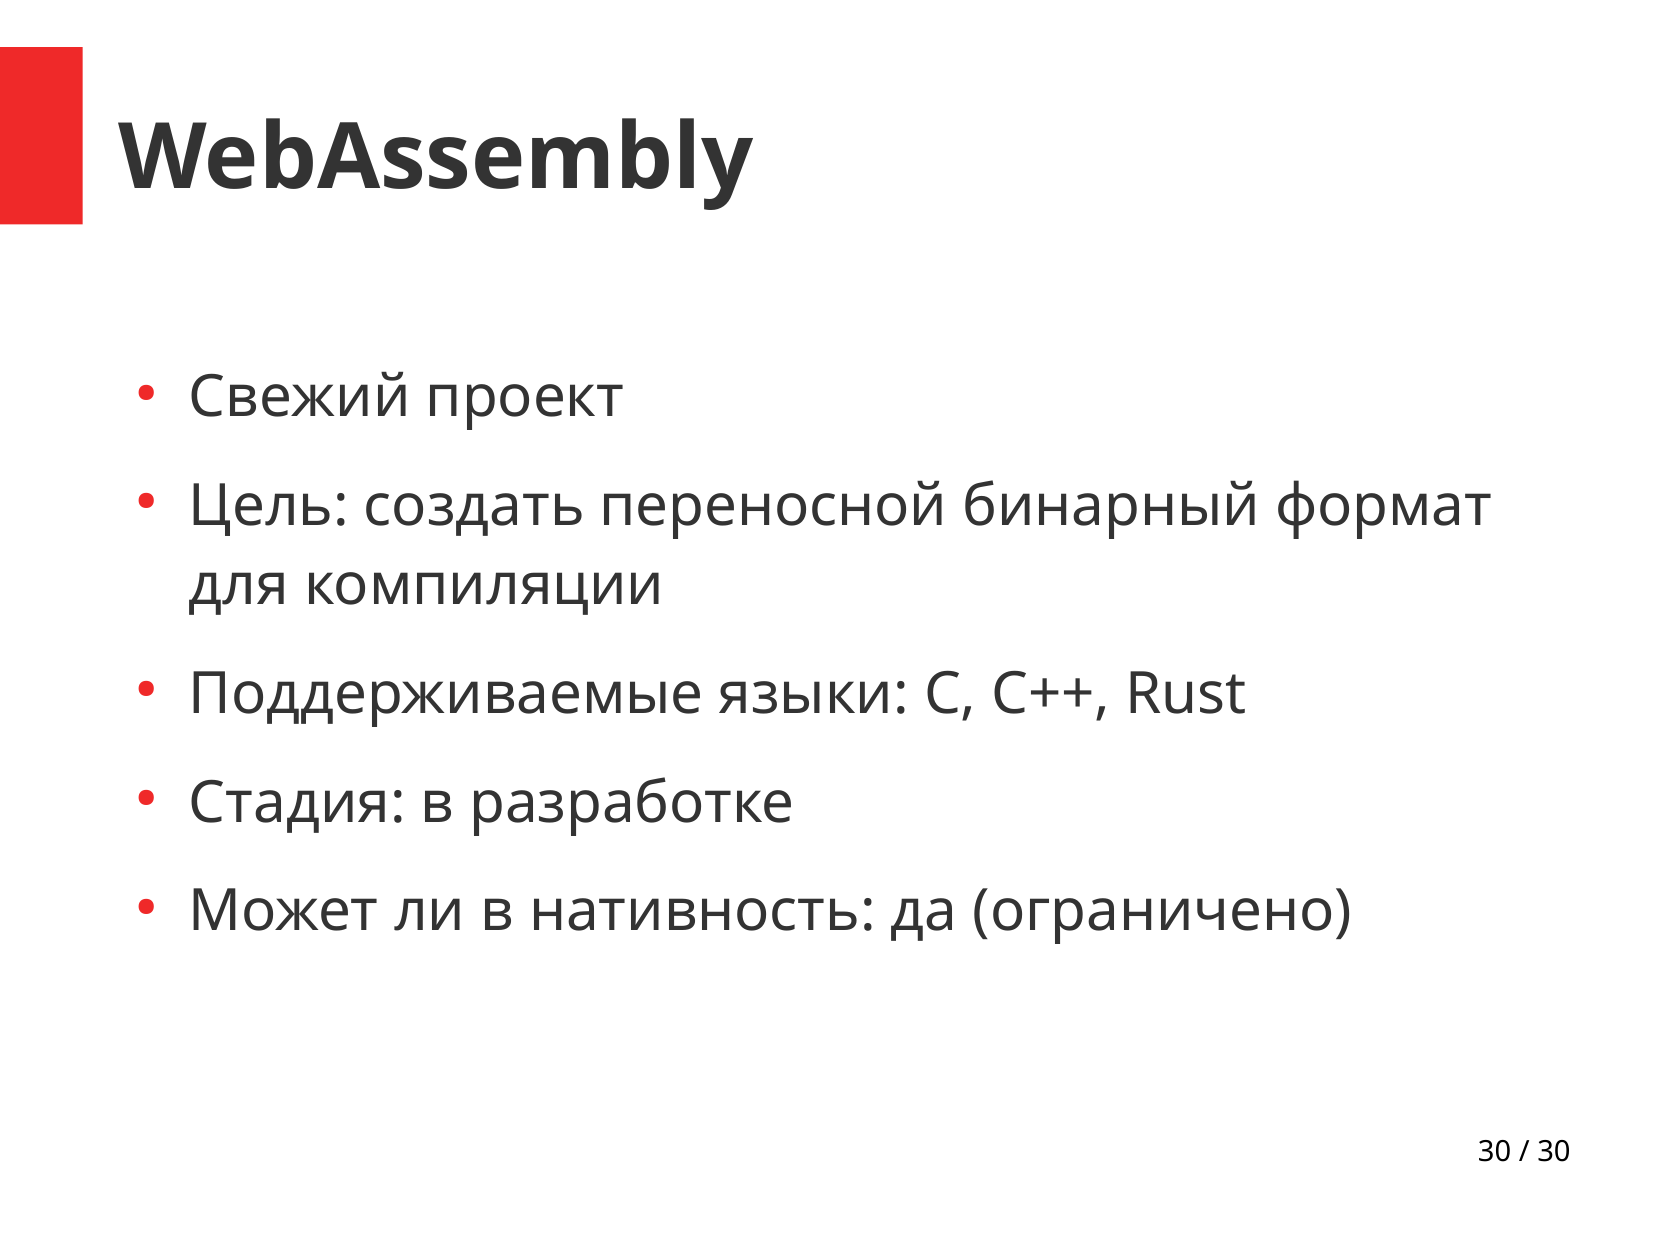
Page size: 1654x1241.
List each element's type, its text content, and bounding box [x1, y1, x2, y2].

list Свежий проект Цель: создать переносной бинарный формат для компиляции Поддерживаемые языки: C, C++, Rust Стадия: в разработке Может ли в нативность: да (ограничено) [118, 354, 1536, 1074]
title WebAssembly [118, 49, 1571, 257]
